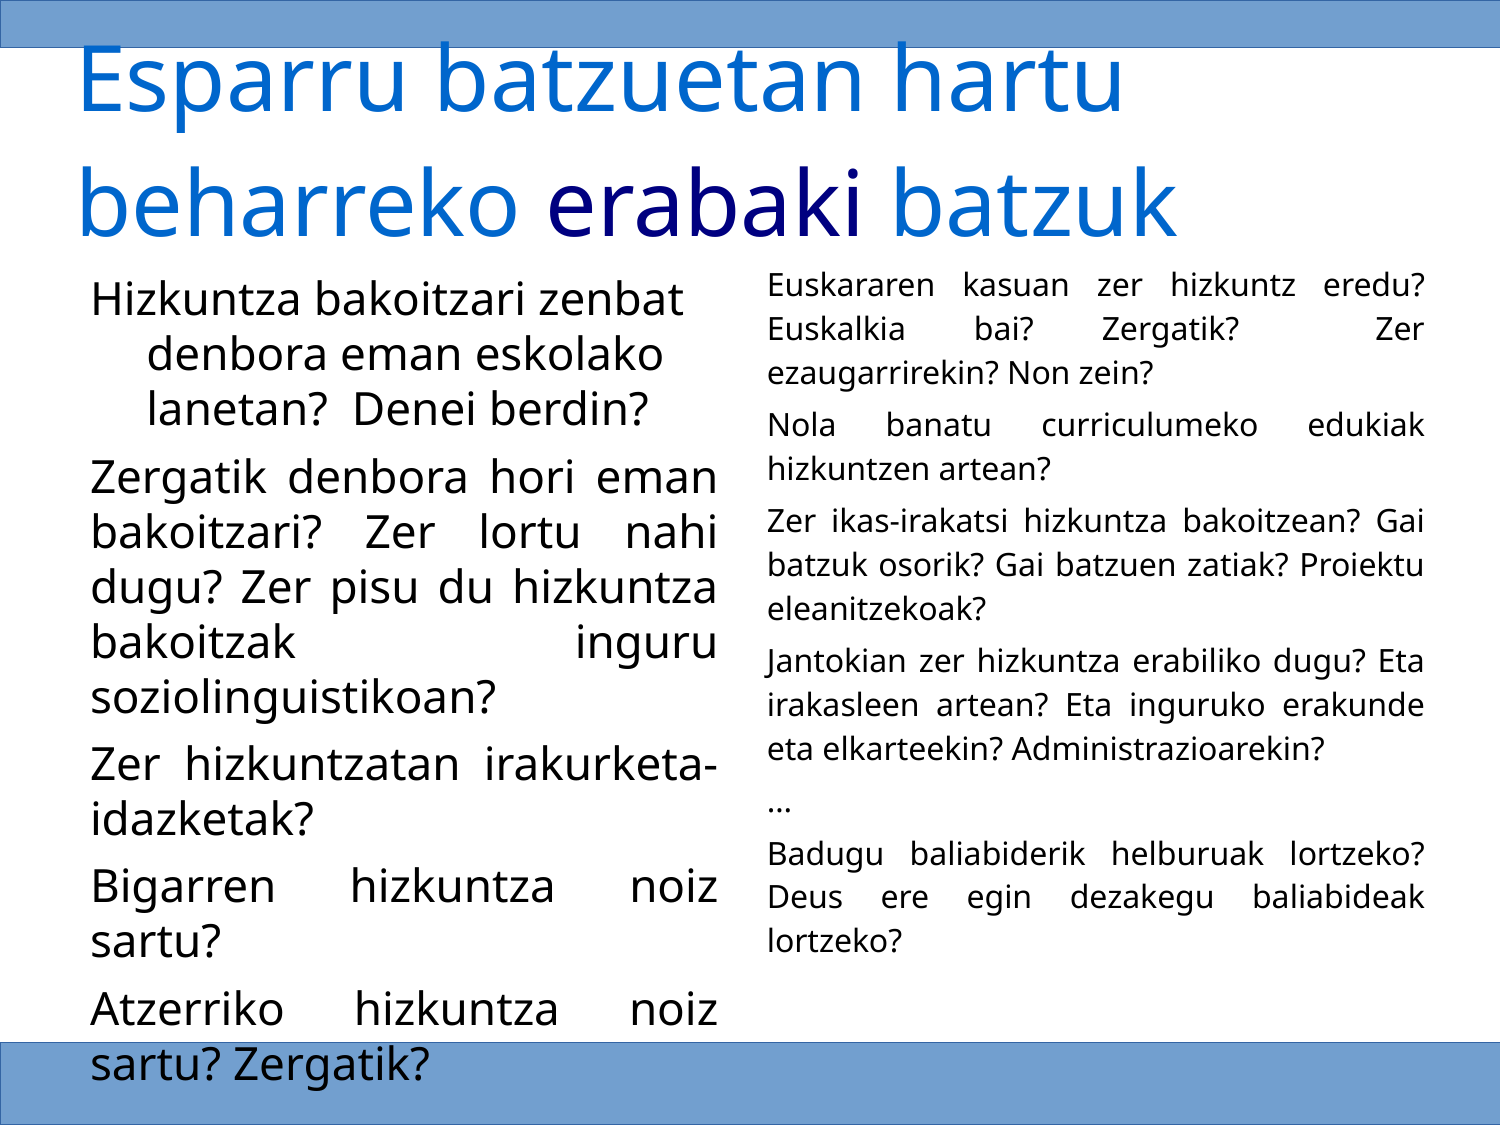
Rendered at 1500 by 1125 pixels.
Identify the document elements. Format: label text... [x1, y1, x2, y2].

list Euskararen kasuan zer hizkuntz eredu? Euskalkia bai? Zergatik? Zer ezaugarrirekin? Non zein? Nola banatu curriculumeko edukiak hizkuntzen artean? Zer ikas-irakatsi hizkuntza bakoitzean? Gai batzuk osorik? Gai batzuen zatiak? Proiektu eleanitzekoak? Jantokian zer hizkuntza erabiliko dugu? Eta irakasleen artean? Eta inguruko erakunde eta elkarteekin? Administrazioarekin? … Badugu baliabiderik helburuak lortzeko? Deus ere egin dezakegu baliabideak lortzeko? [766, 262, 1426, 1005]
title Esparru batzuetan hartu beharreko erabaki batzuk [75, 37, 1425, 240]
list Hizkuntza bakoitzari zenbat denbora eman eskolako lanetan? Denei berdin? Zergatik denbora hori eman bakoitzari? Zer lortu nahi dugu? Zer pisu du hizkuntza bakoitzak inguru soziolinguistikoan? Zer hizkuntzatan irakurketa-idazketak? Bigarren hizkuntza noiz sartu? Atzerriko hizkuntza noiz sartu? Zergatik? [75, 262, 734, 1005]
